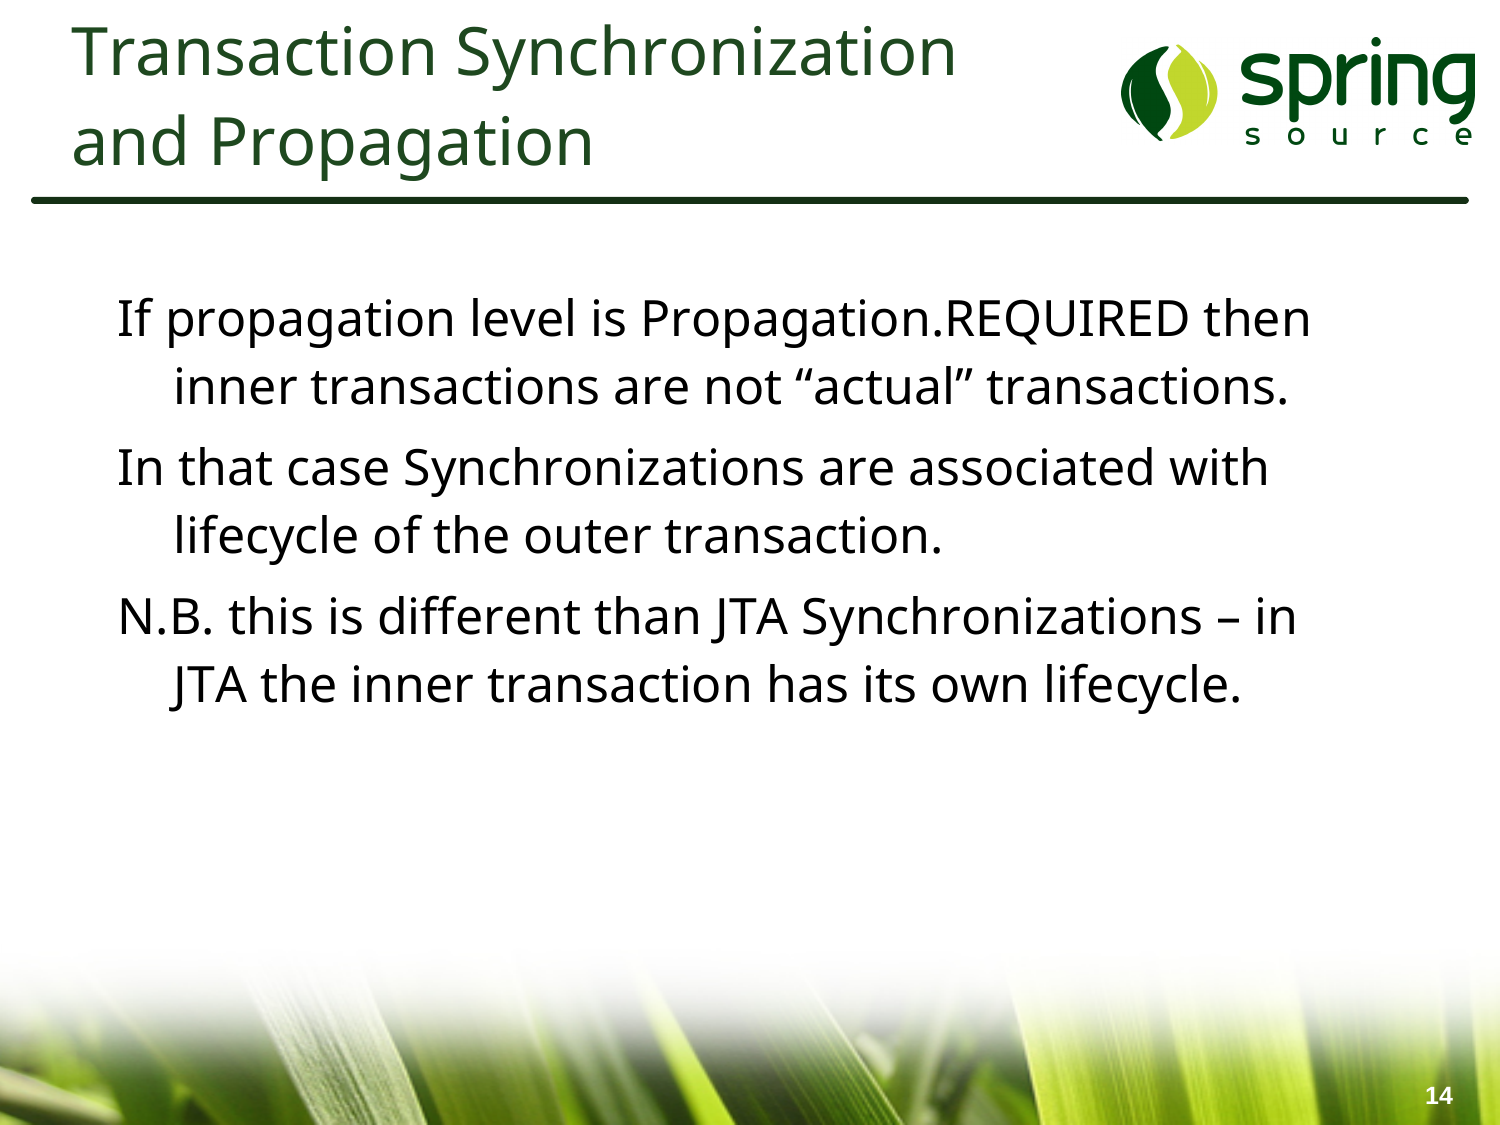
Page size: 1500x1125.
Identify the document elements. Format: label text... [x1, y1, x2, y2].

title Transaction Synchronization and Propagation [56, 5, 1089, 184]
picture [0, 944, 1500, 1125]
list If propagation level is Propagation.REQUIRED then inner transactions are not “actual” transactions. In that case Synchronizations are associated with lifecycle of the outer transaction. N.B. this is different than JTA Synchronizations – in JTA the inner transaction has its own lifecycle. [103, 275, 1394, 938]
picture [1121, 37, 1475, 145]
